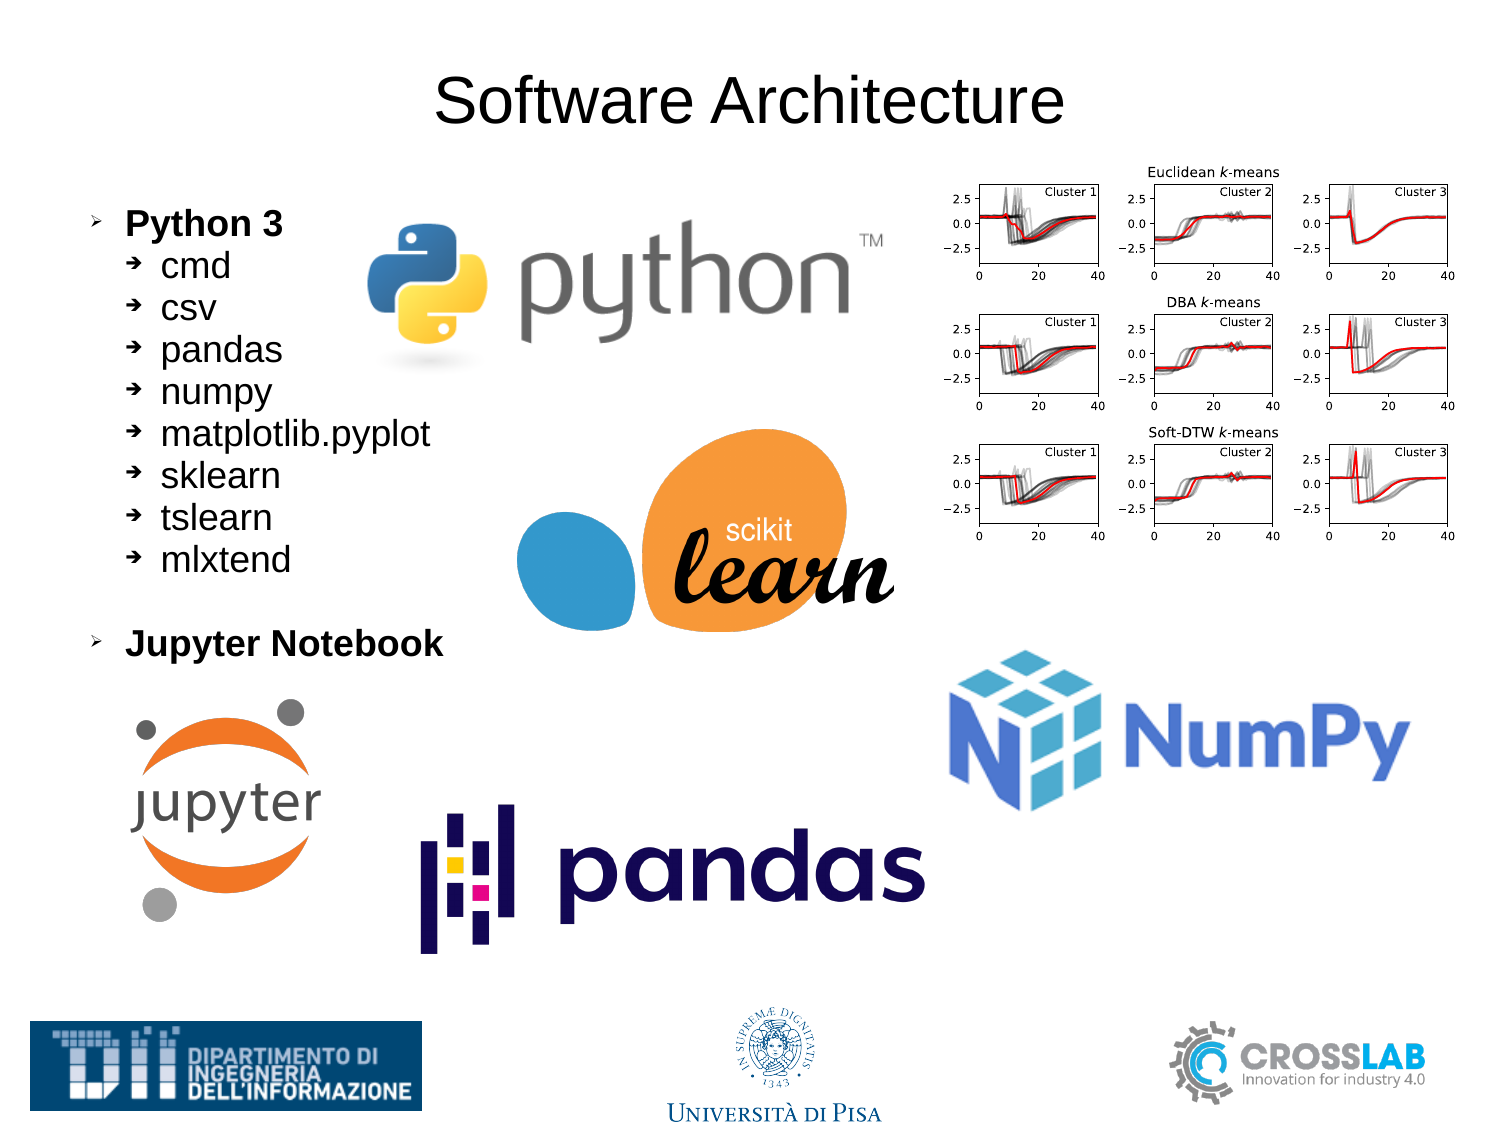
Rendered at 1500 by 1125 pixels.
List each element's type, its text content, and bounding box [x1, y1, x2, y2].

picture [128, 696, 324, 923]
picture [282, 152, 1469, 557]
picture [30, 1021, 422, 1111]
picture [667, 1007, 882, 1122]
text_box Software Architecture [0, 2, 1500, 190]
picture [517, 429, 894, 633]
text_box Python 3 cmd csv pandas numpy matplotlib.pyplot sklearn tslearn mlxtend Jupyter Notebook [0, 195, 1500, 991]
picture [1169, 1021, 1425, 1105]
picture [396, 613, 1443, 991]
